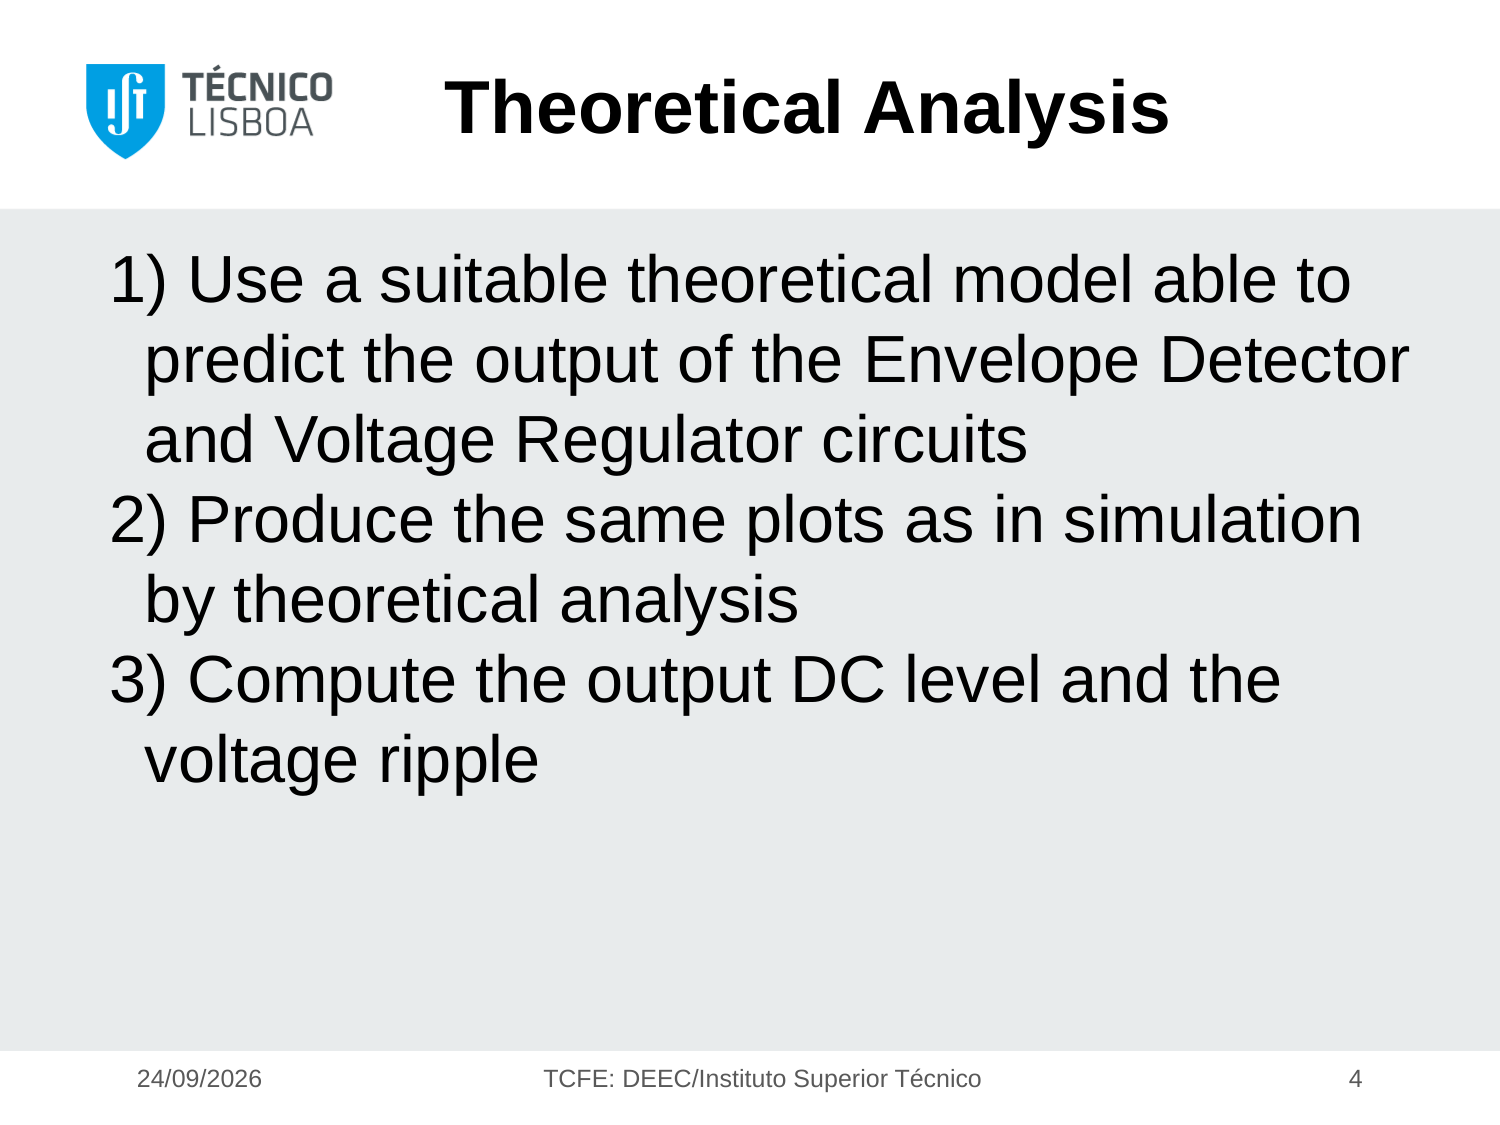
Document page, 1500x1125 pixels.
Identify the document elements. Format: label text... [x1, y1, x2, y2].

picture [0, 0, 1500, 1125]
list Use a suitable theoretical model able to predict the output of the Envelope Detector and Voltage Regulator circuits Produce the same plots as in simulation by theoretical analysis Compute the output DC level and the voltage ripple [94, 227, 1455, 1072]
title Theoretical Analysis [430, 32, 1461, 176]
